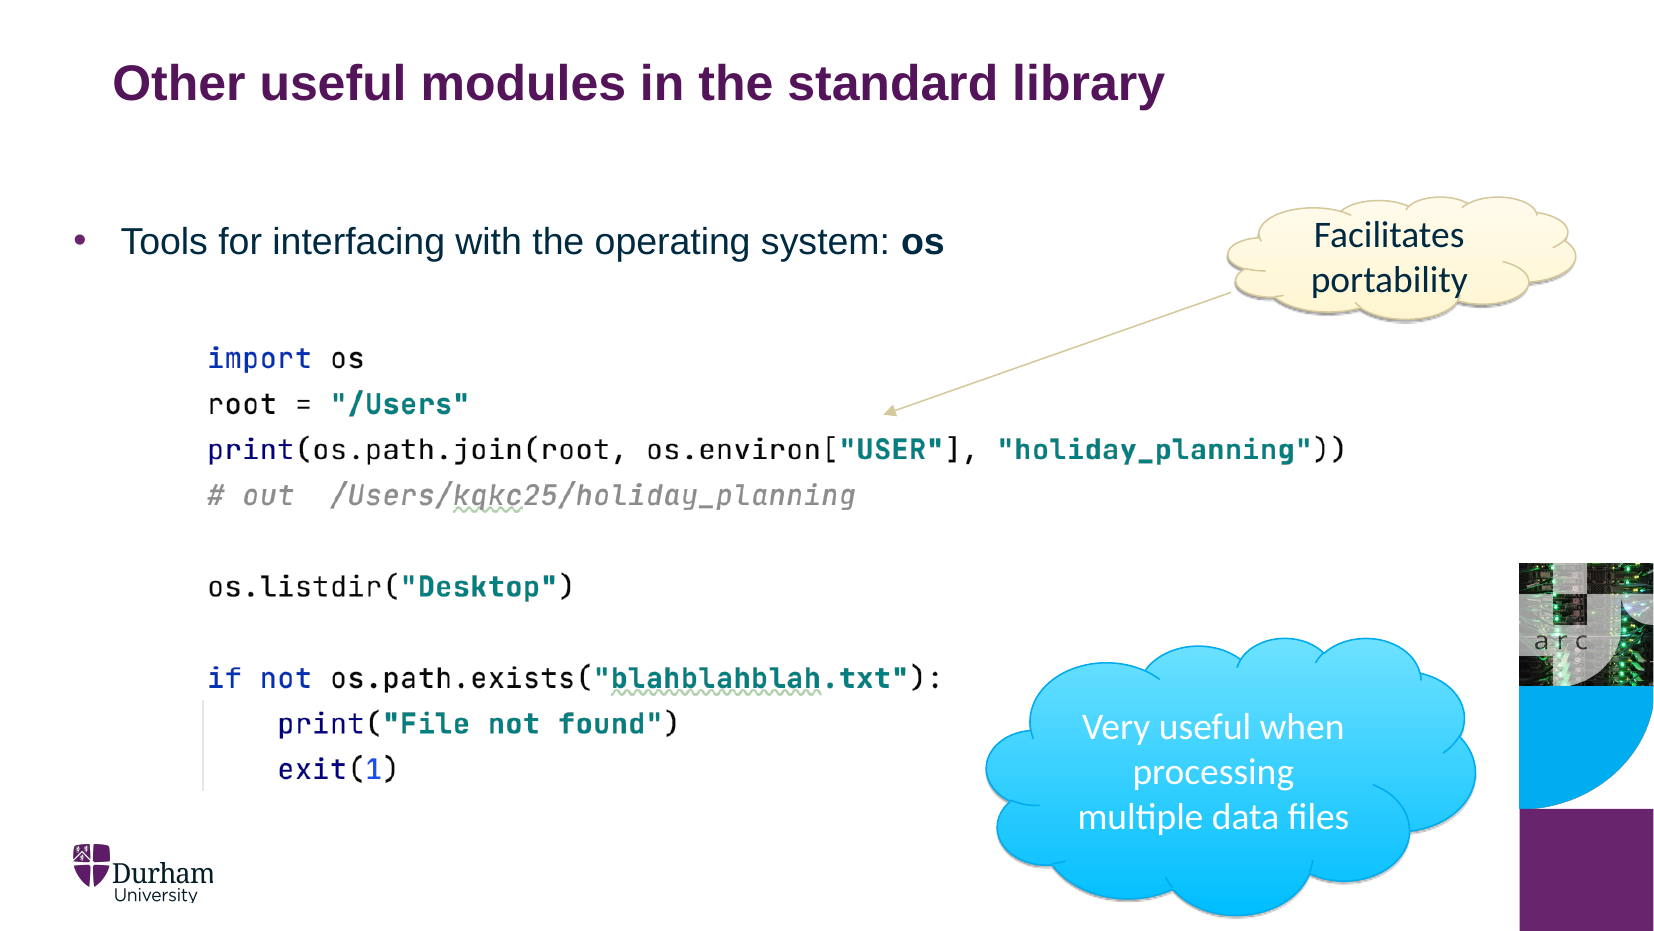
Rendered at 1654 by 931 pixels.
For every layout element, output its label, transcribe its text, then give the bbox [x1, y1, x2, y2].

text_box Facilitates portability [1227, 197, 1576, 320]
picture [1519, 563, 1654, 685]
picture [198, 329, 1351, 791]
text_box [1519, 808, 1654, 931]
title Other useful modules in the standard library [112, 50, 1542, 206]
text_box Very useful when processing multiple data files [986, 638, 1476, 916]
picture [73, 844, 213, 903]
picture [1548, 709, 1654, 808]
list Tools for interfacing with the operating system: os [73, 217, 1043, 809]
